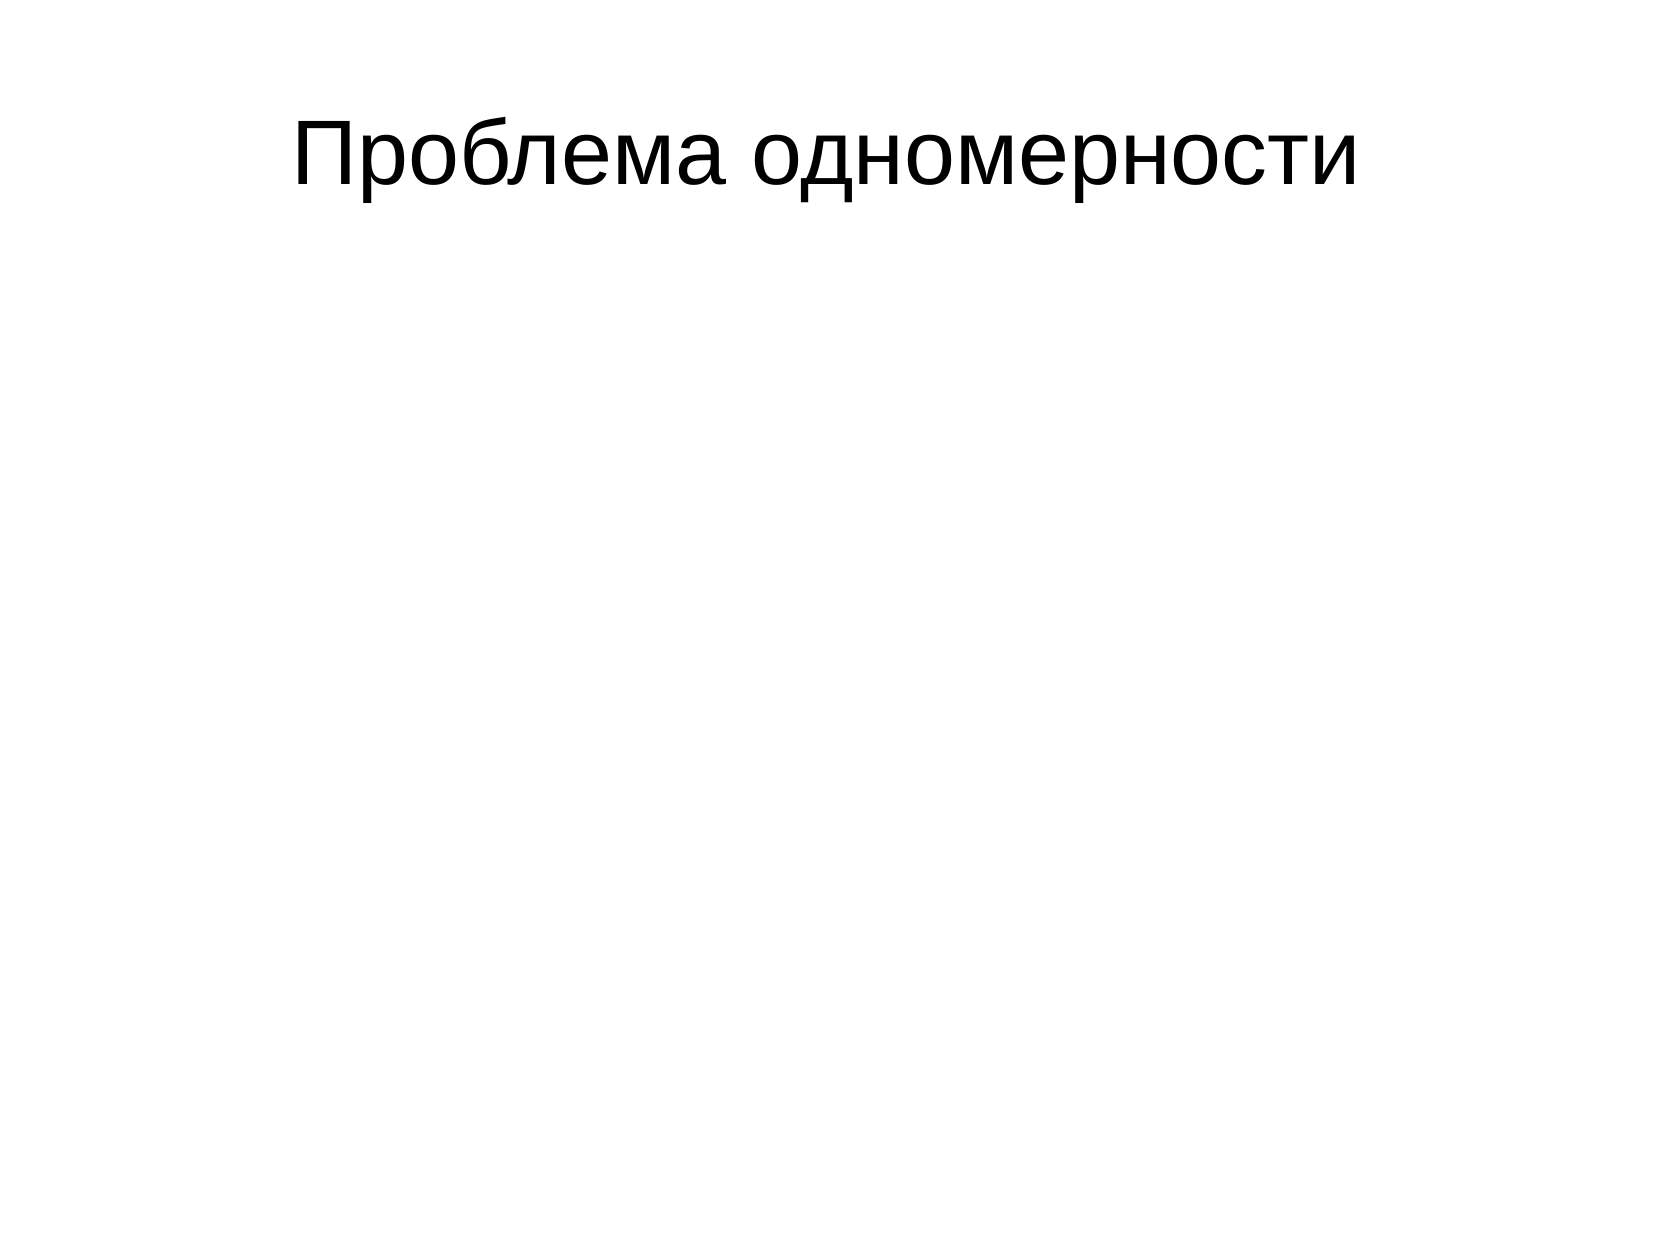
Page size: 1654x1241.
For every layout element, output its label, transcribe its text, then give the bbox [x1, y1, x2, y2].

title Проблема одномерности [82, 49, 1571, 257]
